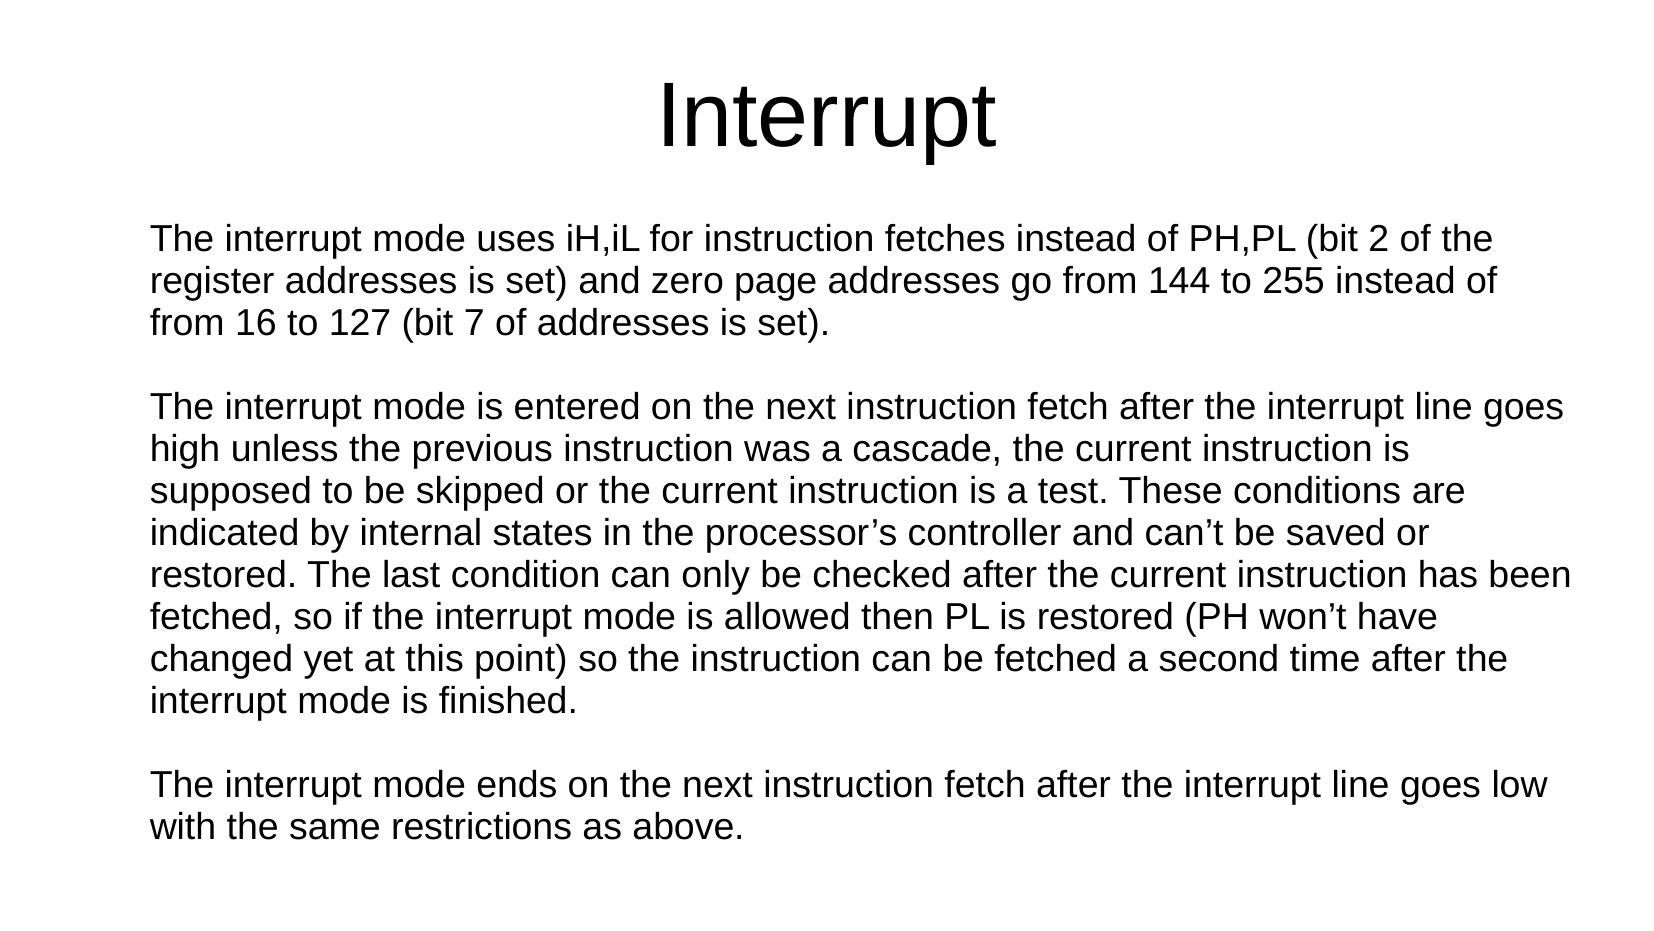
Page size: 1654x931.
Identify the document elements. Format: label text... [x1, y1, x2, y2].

text_box The interrupt mode uses iH,iL for instruction fetches instead of PH,PL (bit 2 of the register addresses is set) and zero page addresses go from 144 to 255 instead of from 16 to 127 (bit 7 of addresses is set). The interrupt mode is entered on the next instruction fetch after the interrupt line goes high unless the previous instruction was a cascade, the current instruction is supposed to be skipped or the current instruction is a test. These conditions are indicated by internal states in the processor’s controller and can’t be saved or restored. The last condition can only be checked after the current instruction has been fetched, so if the interrupt mode is allowed then PL is restored (PH won’t have changed yet at this point) so the instruction can be fetched a second time after the interrupt mode is finished. The interrupt mode ends on the next instruction fetch after the interrupt line goes low with the same restrictions as above. [135, 210, 1591, 855]
title Interrupt [82, 37, 1571, 193]
